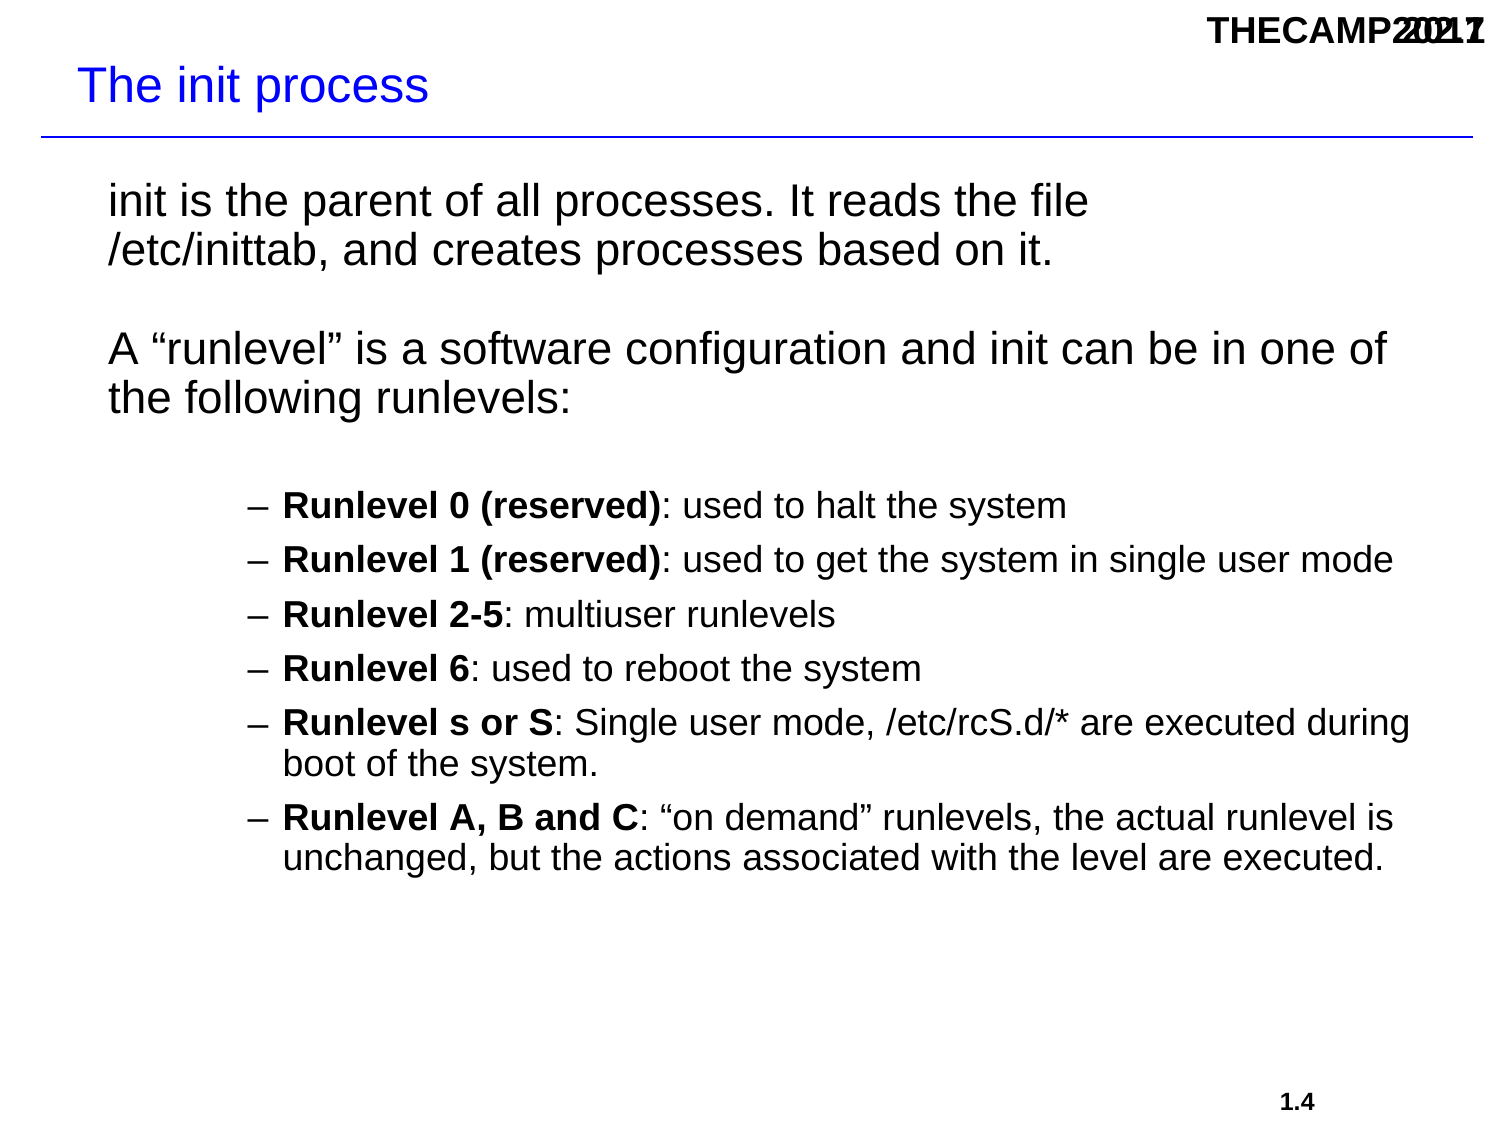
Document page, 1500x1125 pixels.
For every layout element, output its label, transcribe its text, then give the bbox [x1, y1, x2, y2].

list init is the parent of all processes. It reads the file /etc/inittab, and creates processes based on it. A “runlevel” is a software configuration and init can be in one of the following runlevels: Runlevel 0 (reserved): used to halt the system Runlevel 1 (reserved): used to get the system in single user mode Runlevel 2-5: multiuser runlevels Runlevel 6: used to reboot the system Runlevel s or S: Single user mode, /etc/rcS.d/* are executed during boot of the system. Runlevel A, B and C: “on demand” runlevels, the actual runlevel is unchanged, but the actions associated with the level are executed. [108, 177, 1418, 916]
title The init process [76, 39, 1424, 126]
text_box 202.1 [1350, 0, 1500, 60]
